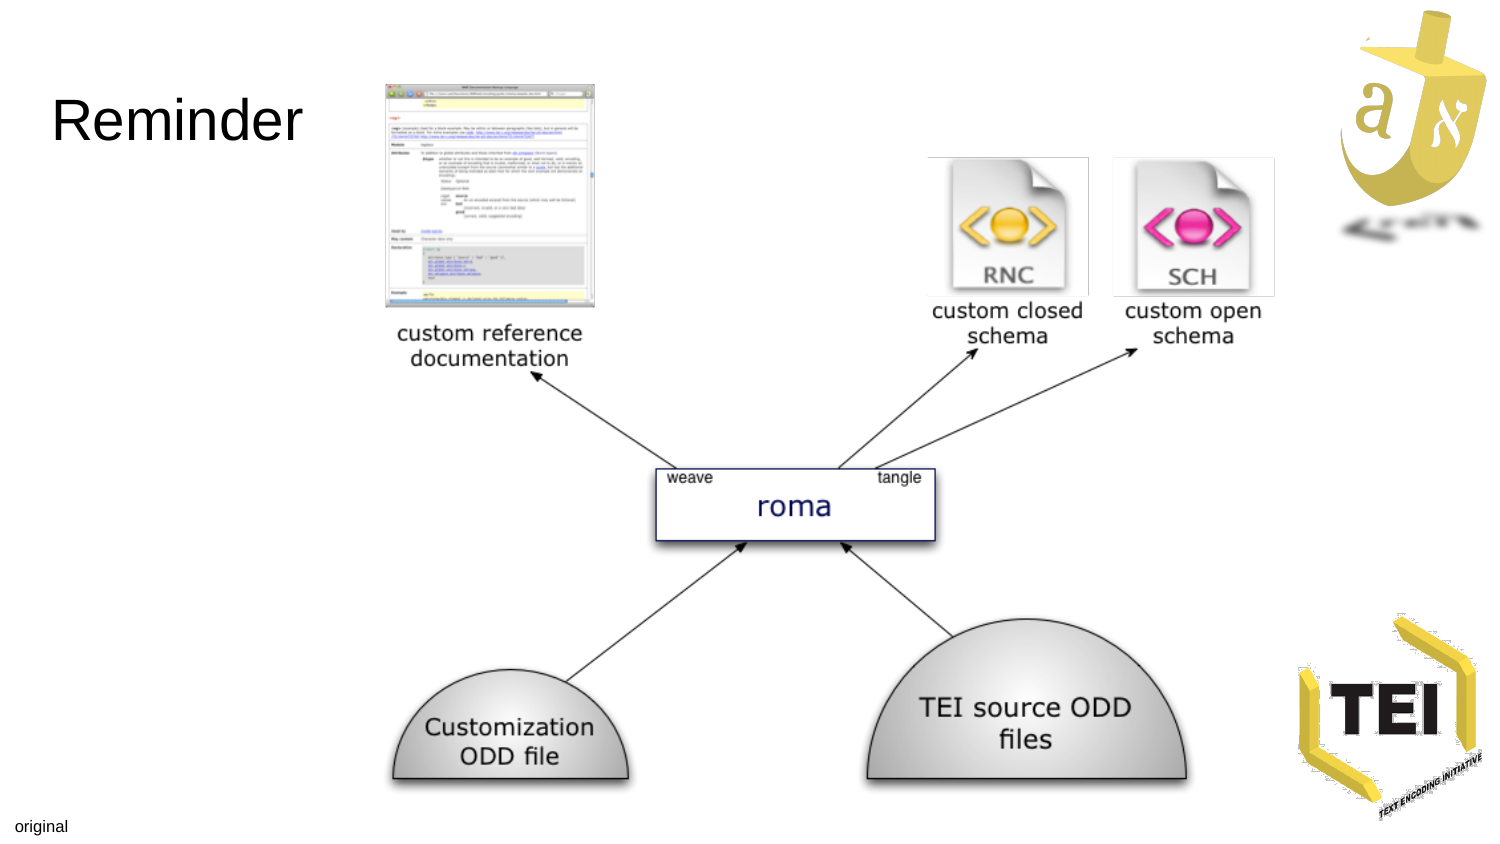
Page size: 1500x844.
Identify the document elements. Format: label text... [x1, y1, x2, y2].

title Reminder [51, 72, 1449, 167]
picture [1324, 0, 1497, 250]
text_box original [0, 810, 114, 844]
picture [378, 167, 1500, 830]
